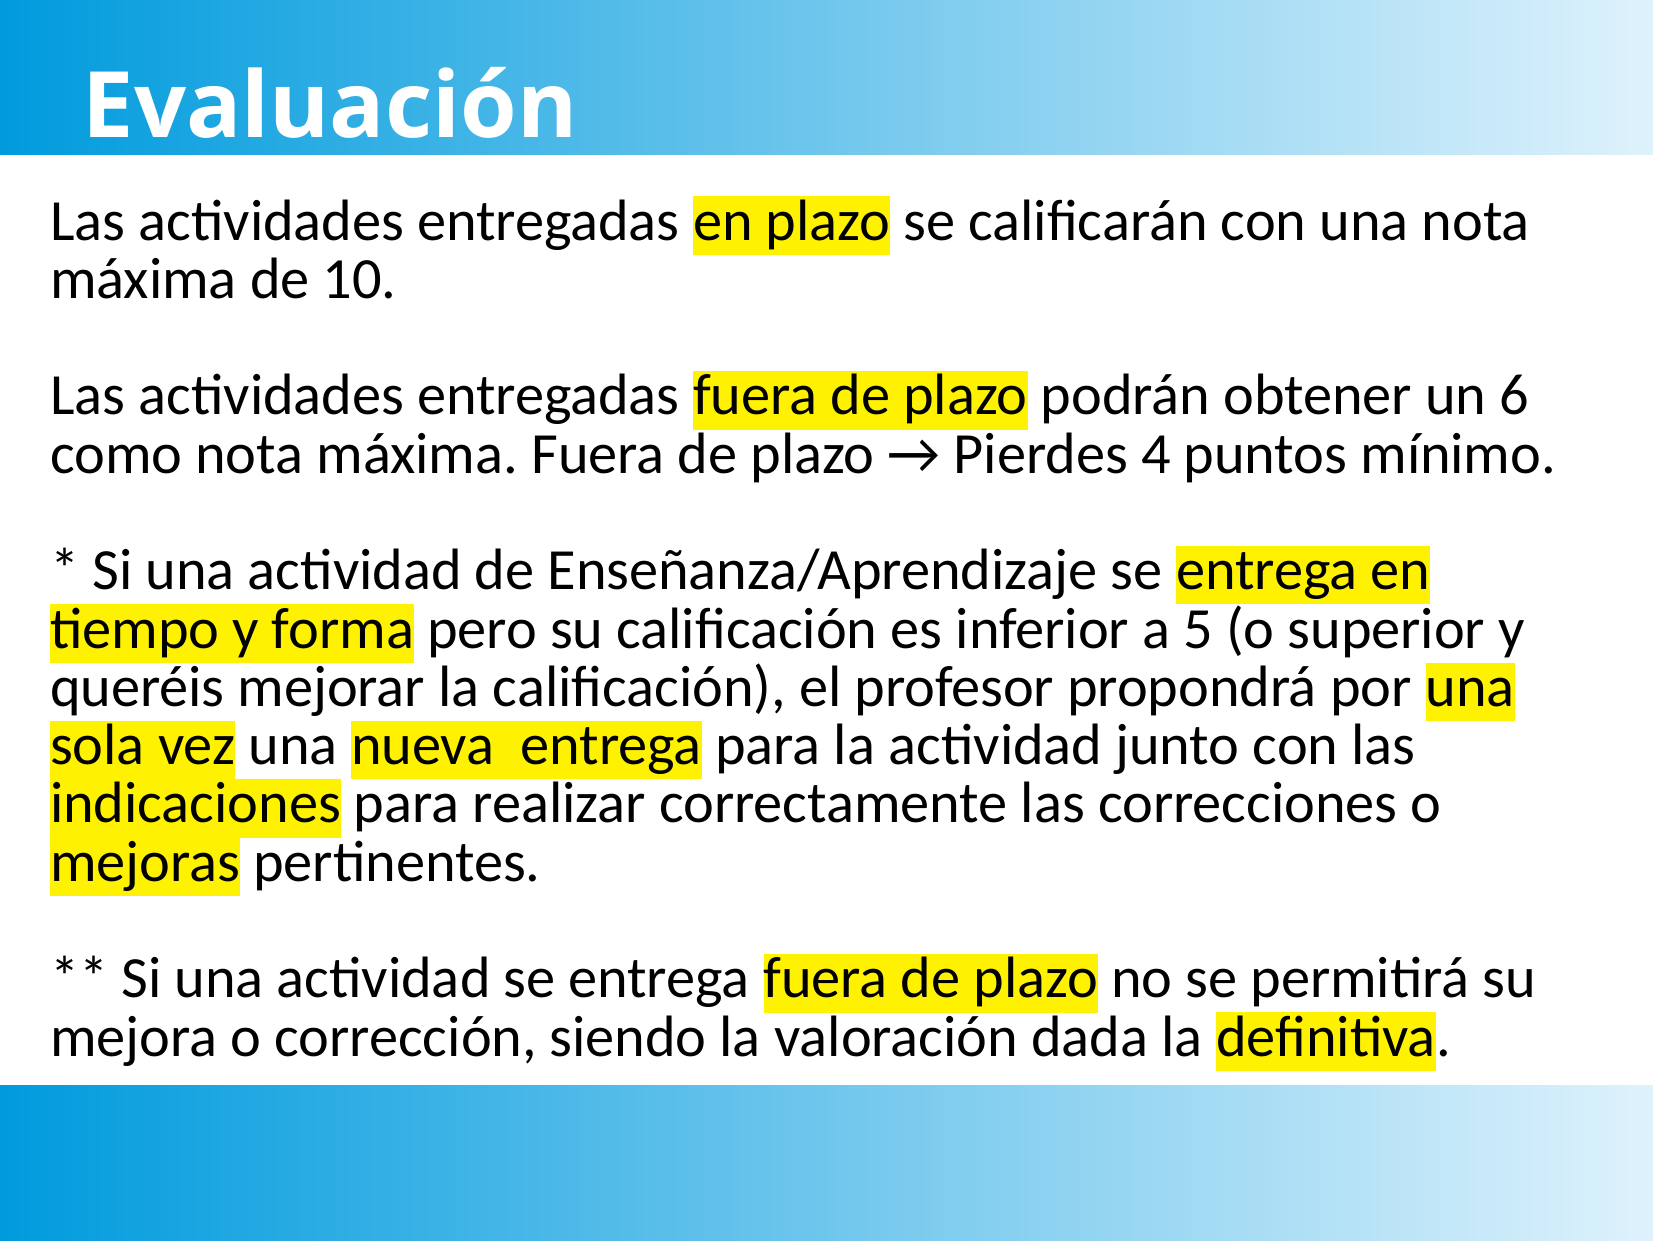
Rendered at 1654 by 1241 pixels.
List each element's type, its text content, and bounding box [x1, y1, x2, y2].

title Evaluación [82, 9, 1571, 188]
text_box Las actividades entregadas en plazo se calificarán con una nota máxima de 10. Las actividades entregadas fuera de plazo podrán obtener un 6 como nota máxima. Fuera de plazo → Pierdes 4 puntos mínimo. * Si una actividad de Enseñanza/Aprendizaje se entrega en tiempo y forma pero su calificación es inferior a 5 (o superior y queréis mejorar la calificación), el profesor propondrá por una sola vez una nueva entrega para la actividad junto con las indicaciones para realizar correctamente las correcciones o mejoras pertinentes. ** Si una actividad se entrega fuera de plazo no se permitirá su mejora o corrección, siendo la valoración dada la definitiva. [35, 188, 1589, 1137]
